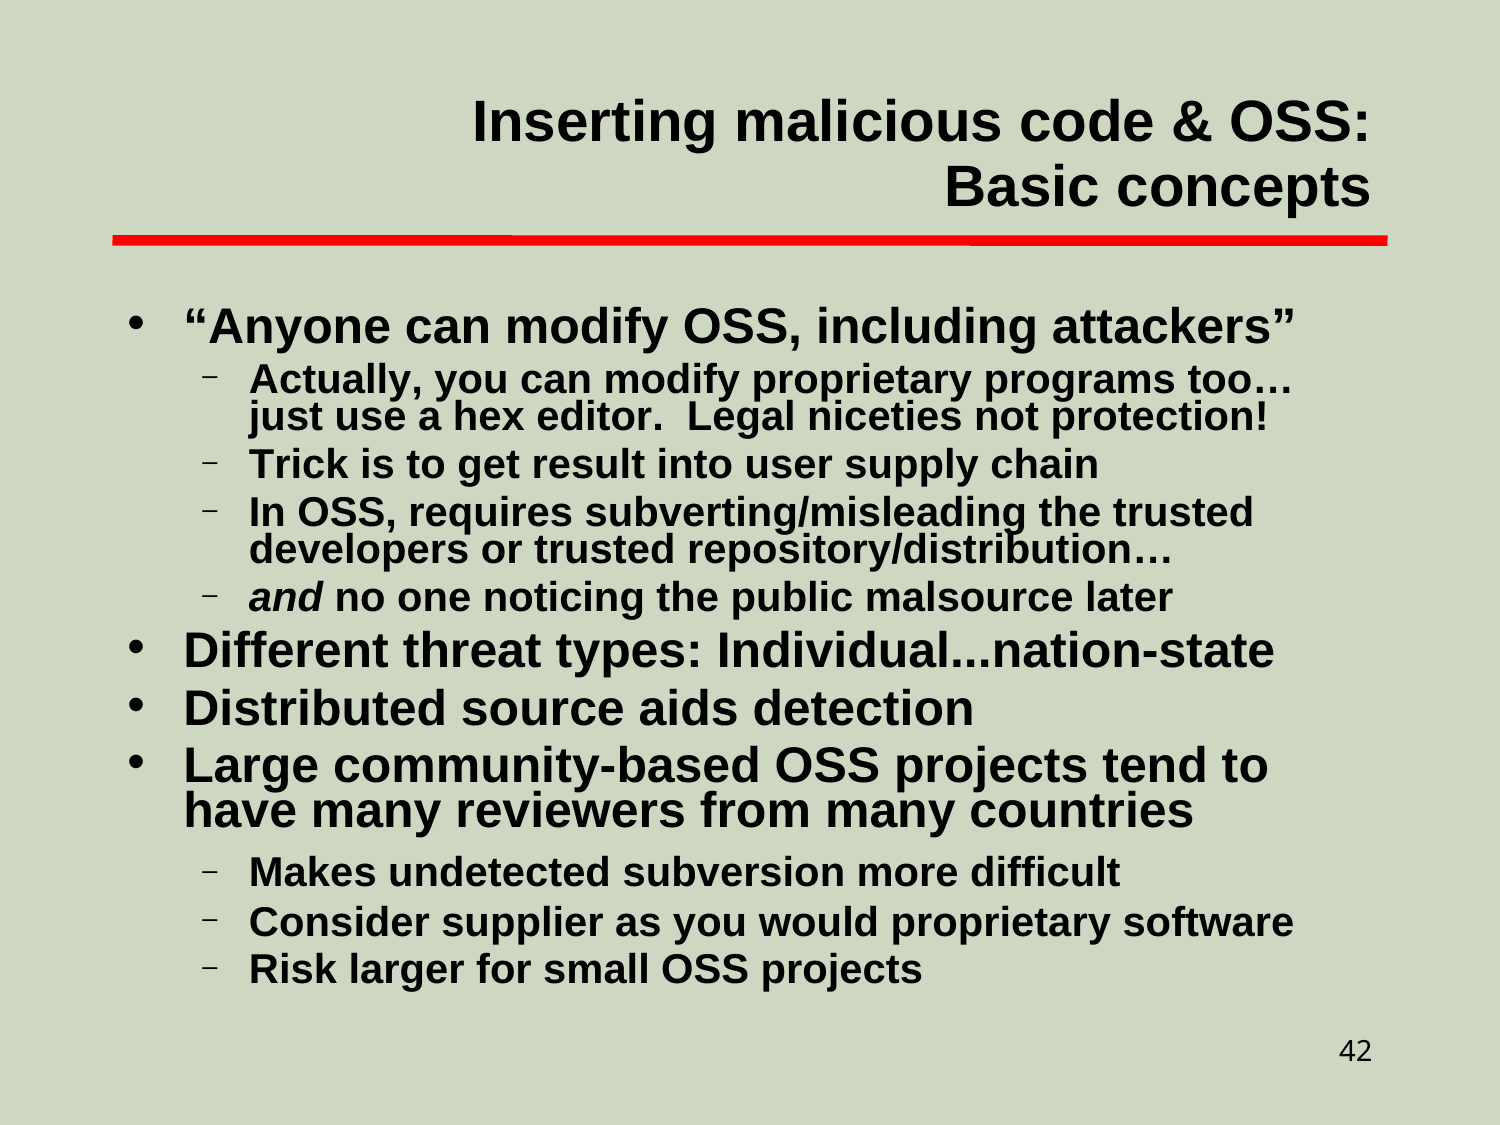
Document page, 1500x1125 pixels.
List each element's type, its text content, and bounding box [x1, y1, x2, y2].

title Inserting malicious code & OSS: Basic concepts [337, 81, 1388, 228]
list “Anyone can modify OSS, including attackers” Actually, you can modify proprietary programs too… just use a hex editor. Legal niceties not protection! Trick is to get result into user supply chain In OSS, requires subverting/misleading the trusted developers or trusted repository/distribution… and no one noticing the public malsource later Different threat types: Individual...nation-state Distributed source aids detection Large community-based OSS projects tend to have many reviewers from many countries Makes undetected subversion more difficult Consider supplier as you would proprietary software Risk larger for small OSS projects [112, 299, 1388, 1038]
